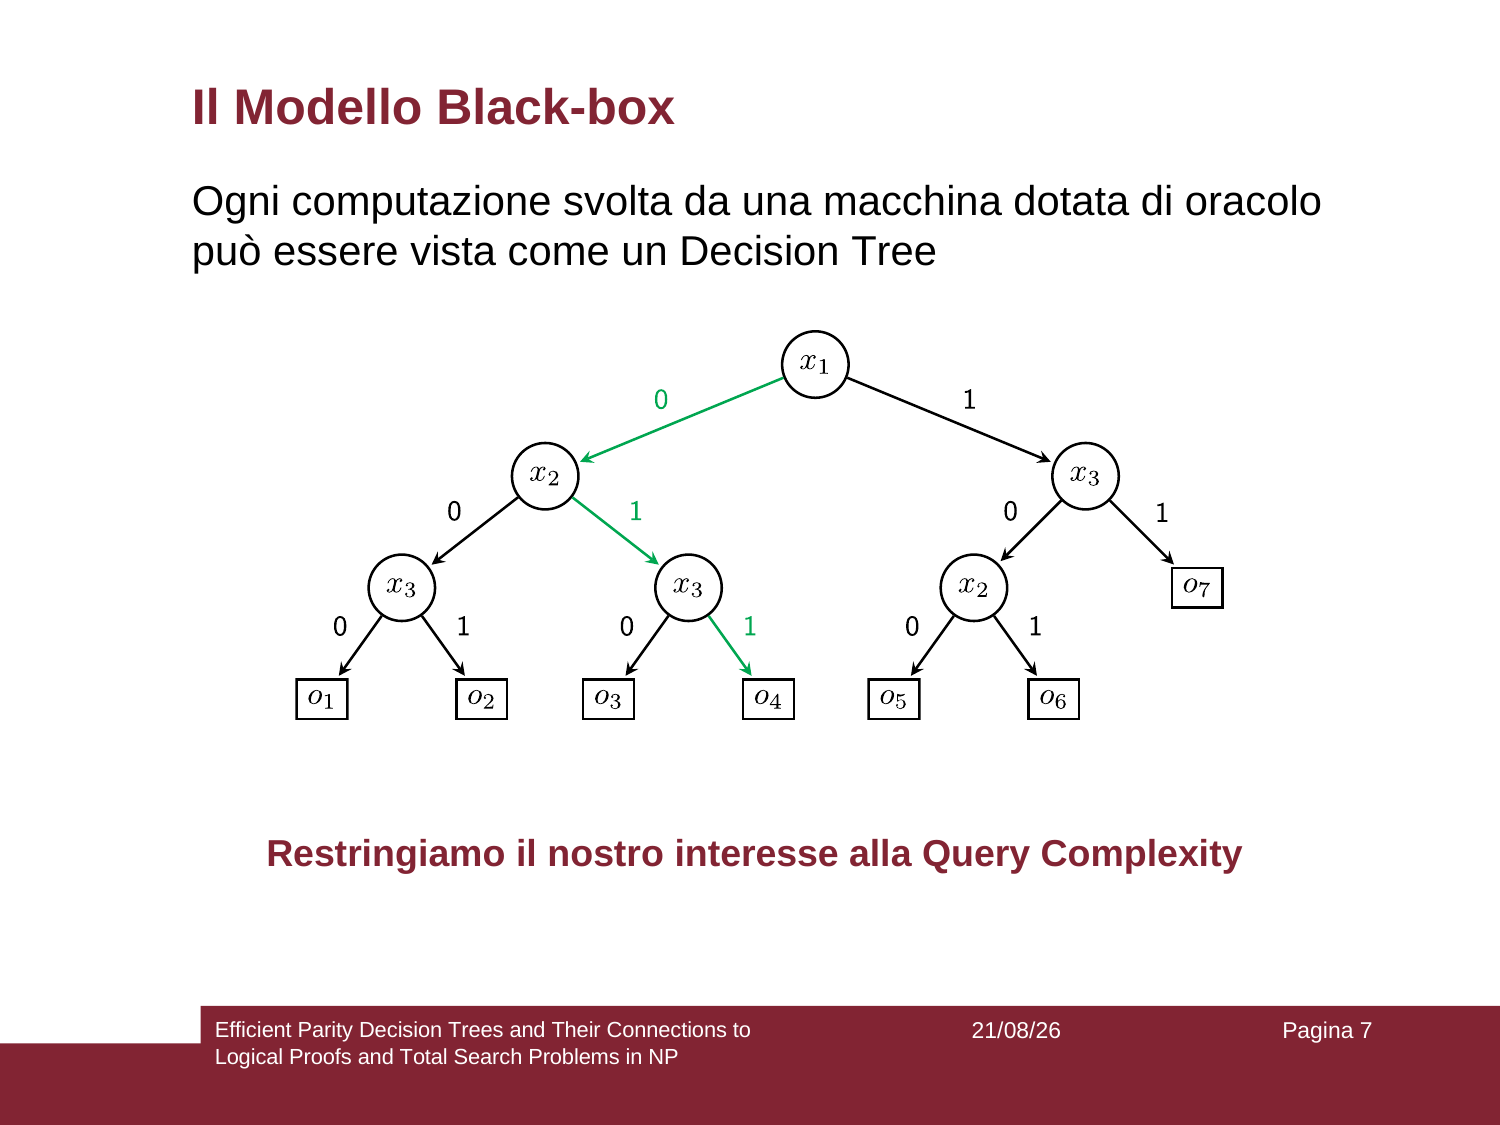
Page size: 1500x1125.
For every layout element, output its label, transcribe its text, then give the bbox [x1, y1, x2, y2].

text_box Efficient Parity Decision Trees and Their Connections to Logical Proofs and Total Search Problems in NP [200, 1008, 768, 1084]
text_box Il Modello Black-box [177, 66, 1394, 151]
text_box Restringiamo il nostro interesse alla Query Complexity [147, 821, 1363, 882]
text_box 24/10/24 [860, 1008, 1173, 1084]
text_box Pagina <number> [1173, 1008, 1388, 1084]
text_box Ogni computazione svolta da una macchina dotata di oracolo può essere vista come un Decision Tree [177, 165, 1392, 282]
picture [295, 330, 1224, 721]
